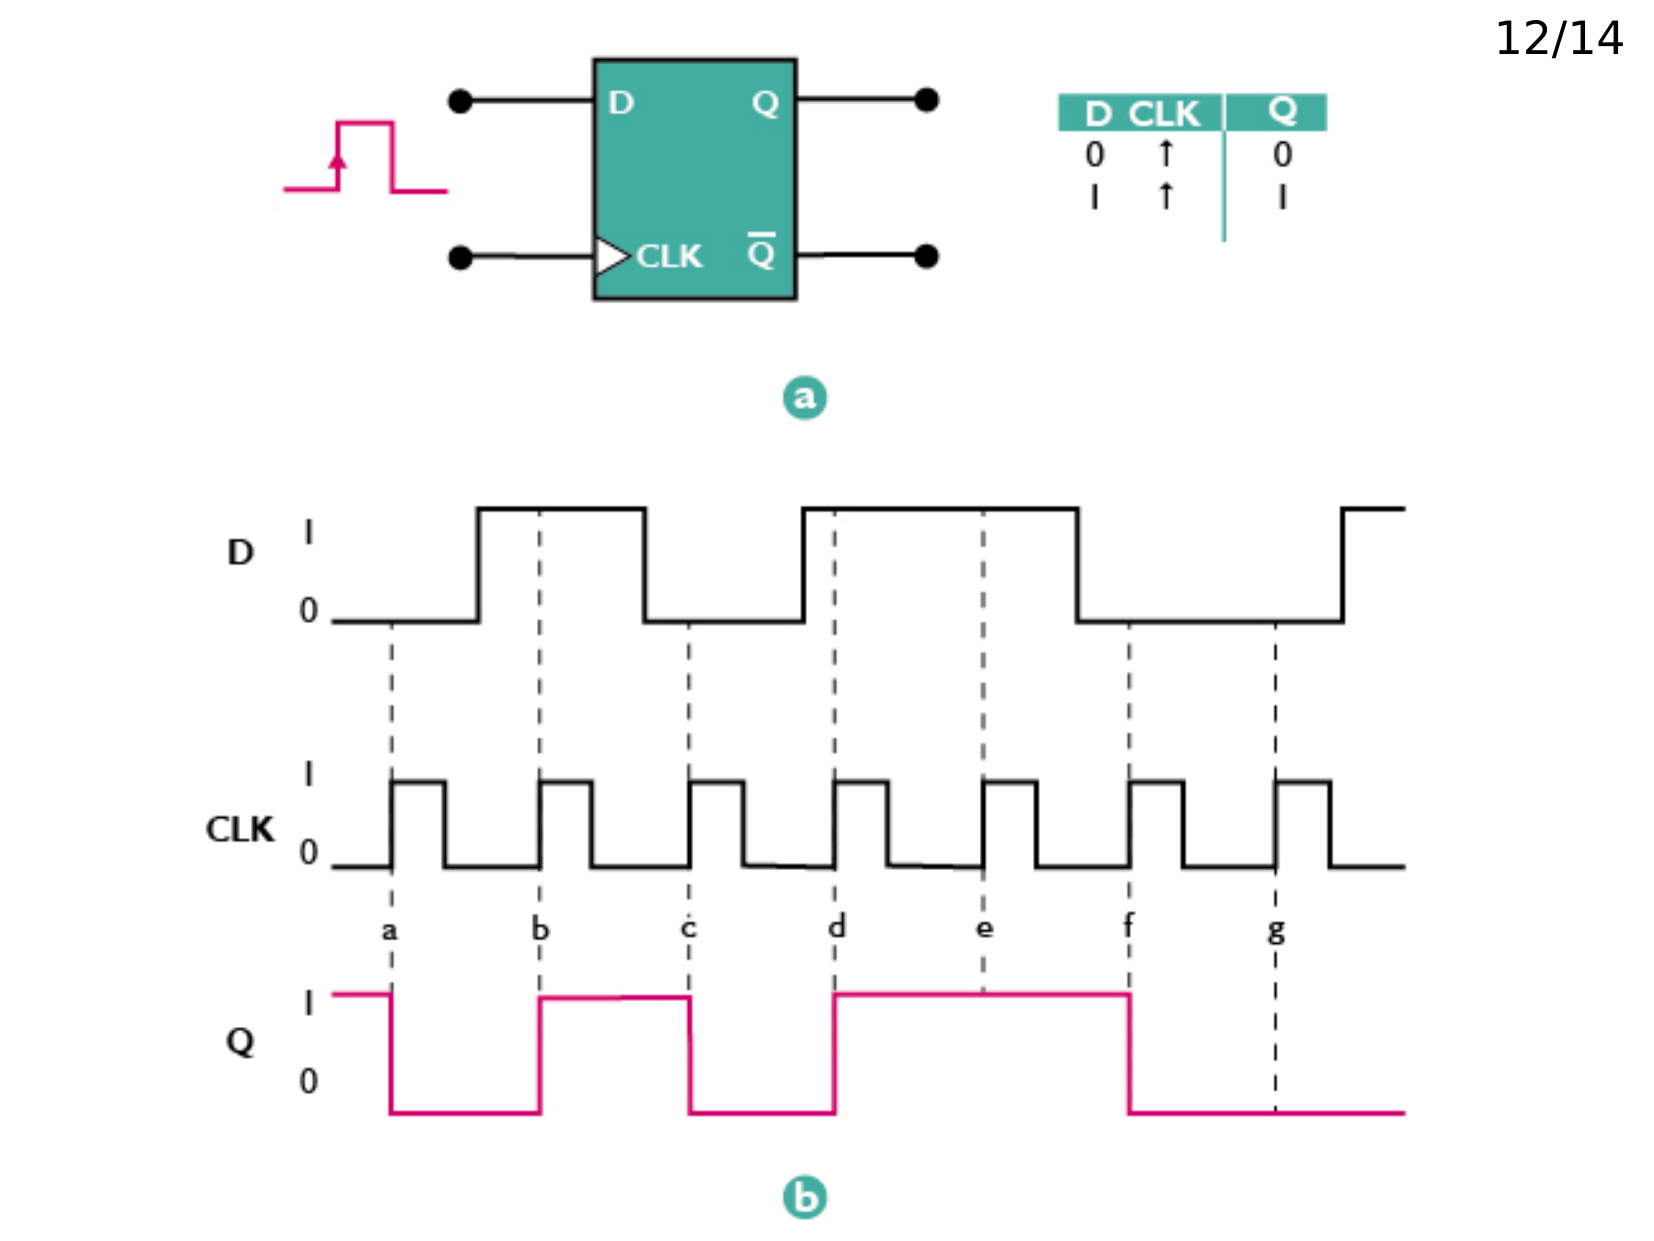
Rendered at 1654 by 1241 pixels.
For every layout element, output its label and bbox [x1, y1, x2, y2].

picture [188, 36, 1441, 1241]
